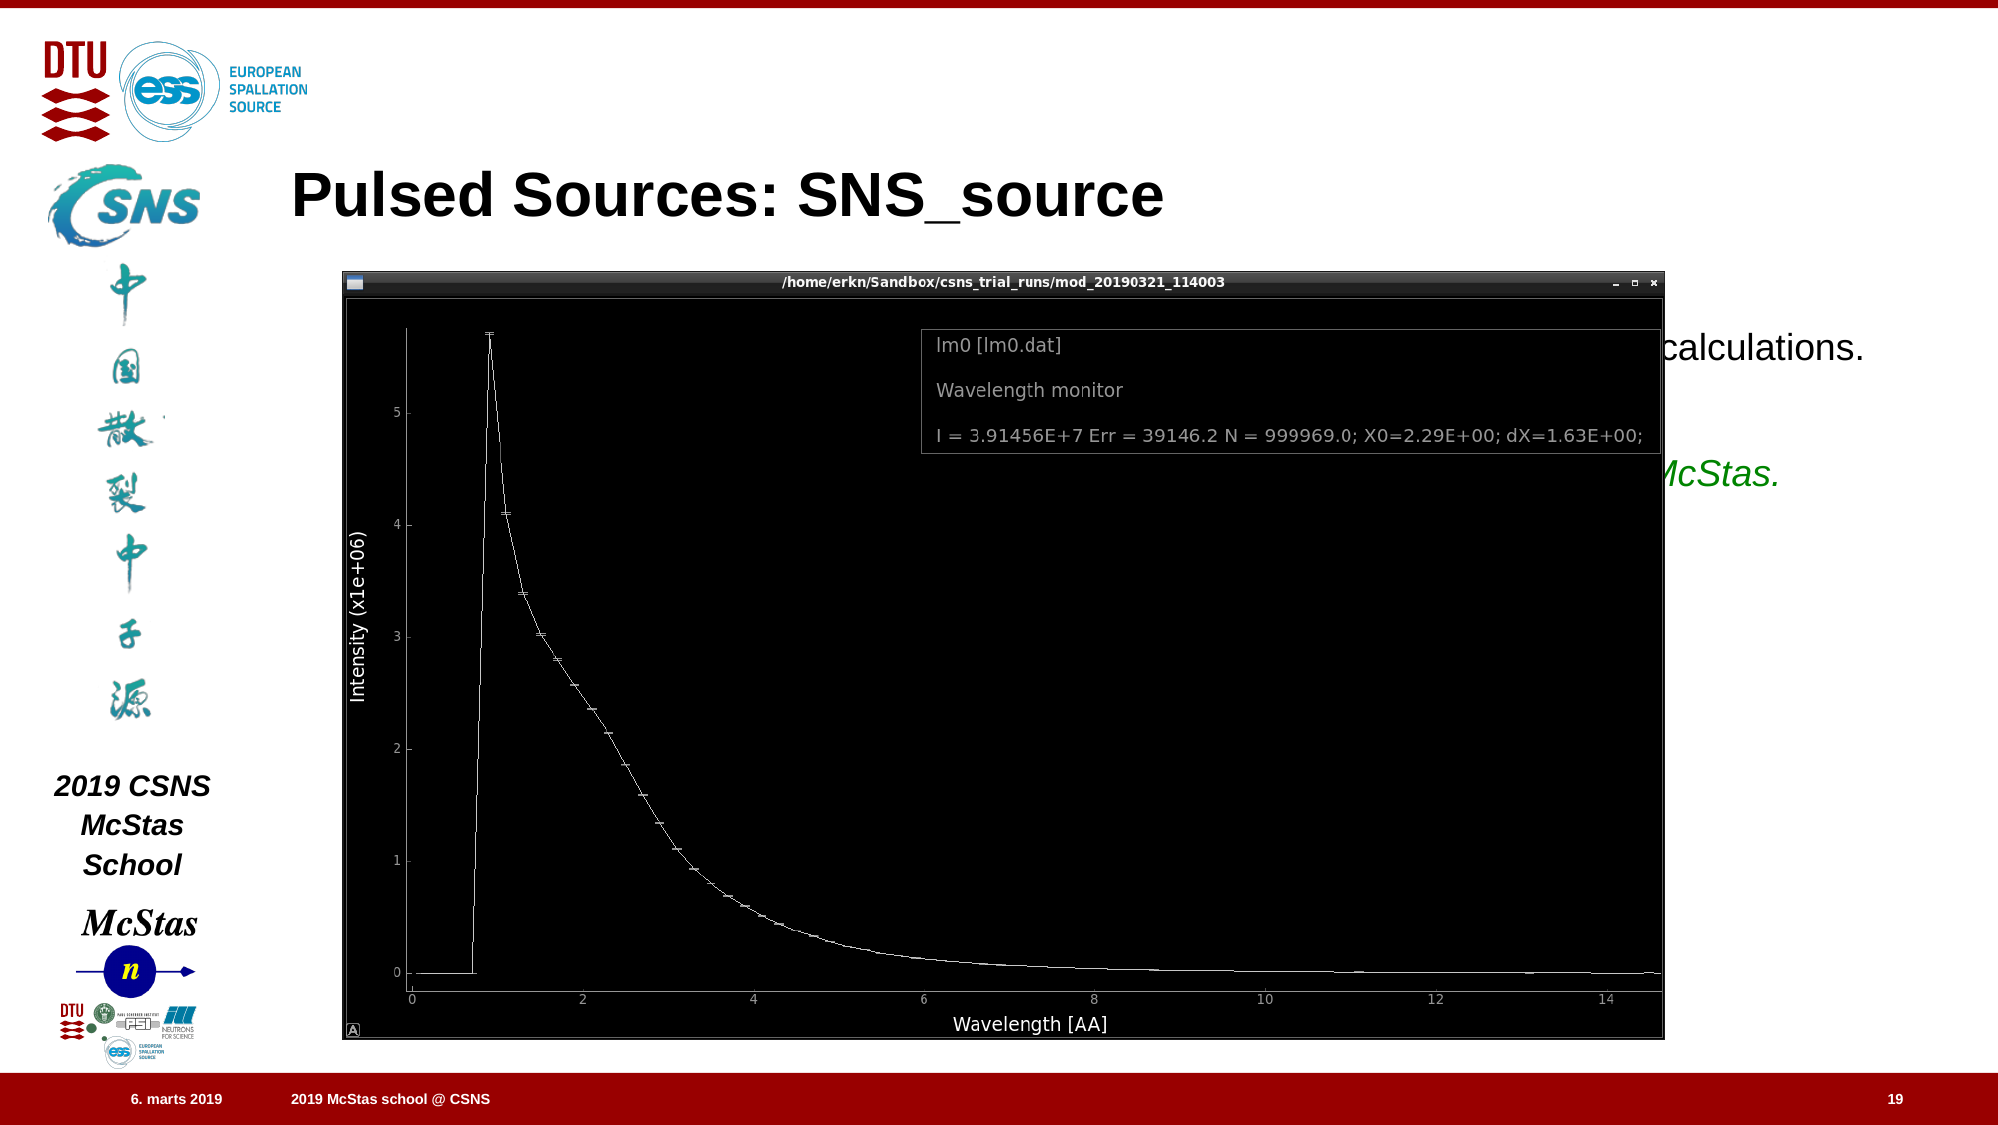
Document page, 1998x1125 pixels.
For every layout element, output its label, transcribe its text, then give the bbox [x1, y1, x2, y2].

text_box Samples directly from tallies coming from e.g. MCNP target+moderator calculations. Can be used (with the proper input files) to model CSNS-source. Example (coming from you) is expected to be included in next release of McStas. [1665, 318, 1881, 502]
picture [116, 1013, 160, 1030]
slide_number <number> [1887, 1088, 1909, 1110]
picture [48, 162, 209, 744]
picture [59, 908, 213, 999]
picture [86, 1003, 197, 1069]
picture [342, 271, 1665, 1040]
picture [119, 41, 307, 142]
title Pulsed Sources: SNS_source [291, 69, 1819, 230]
